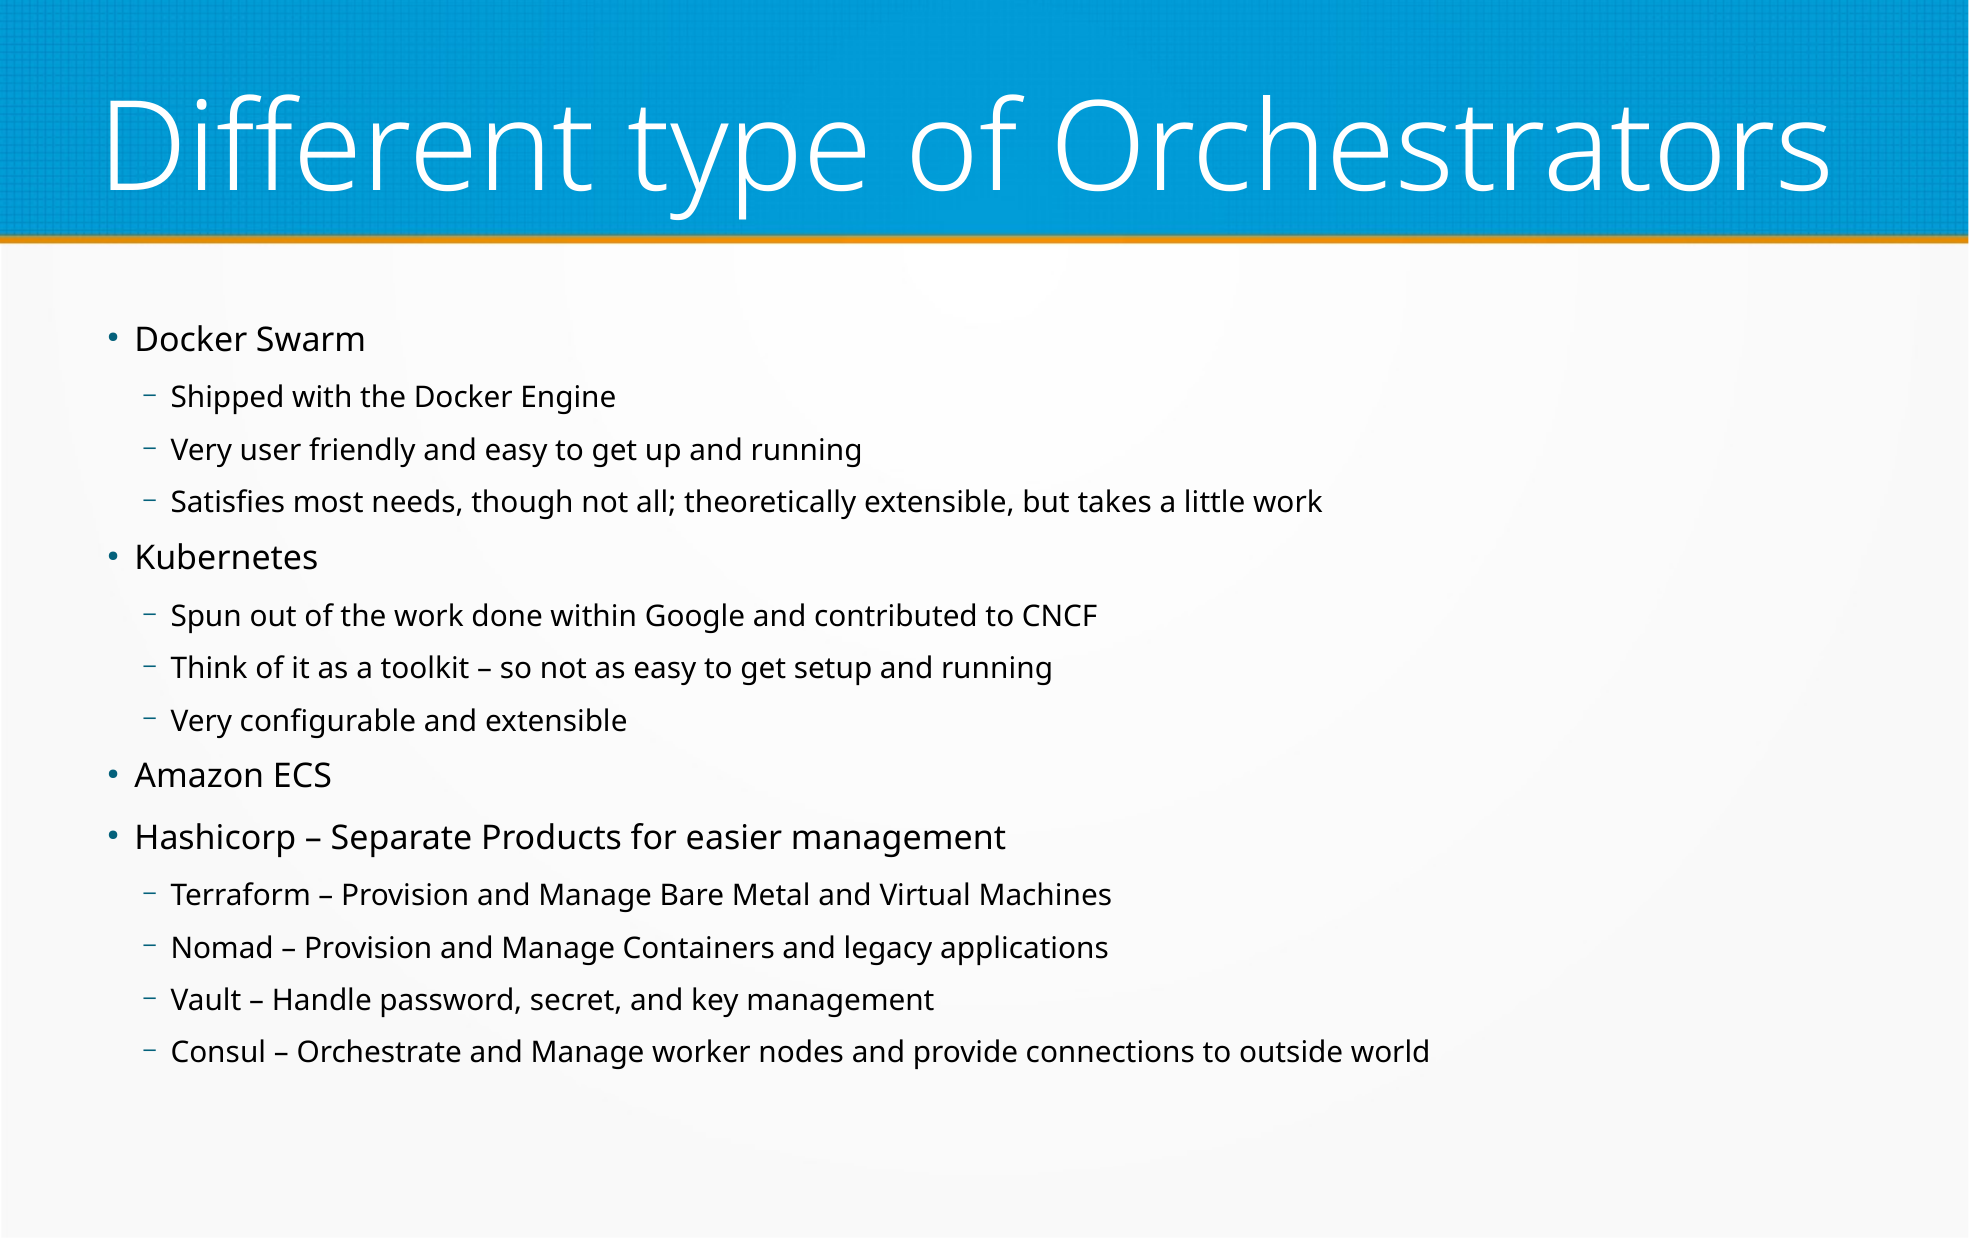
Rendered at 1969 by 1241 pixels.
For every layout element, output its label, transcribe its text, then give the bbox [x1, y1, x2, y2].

list Docker Swarm Shipped with the Docker Engine Very user friendly and easy to get up and running Satisfies most needs, though not all; theoretically extensible, but takes a little work Kubernetes Spun out of the work done within Google and contributed to CNCF Think of it as a toolkit – so not as easy to get setup and running Very configurable and extensible Amazon ECS Hashicorp – Separate Products for easier management Terraform – Provision and Manage Bare Metal and Virtual Machines Nomad – Provision and Manage Containers and legacy applications Vault – Handle password, secret, and key management Consul – Orchestrate and Manage worker nodes and provide connections to outside world [98, 315, 1861, 1081]
picture [0, 233, 1969, 1241]
title Different type of Orchestrators [98, 19, 1870, 227]
